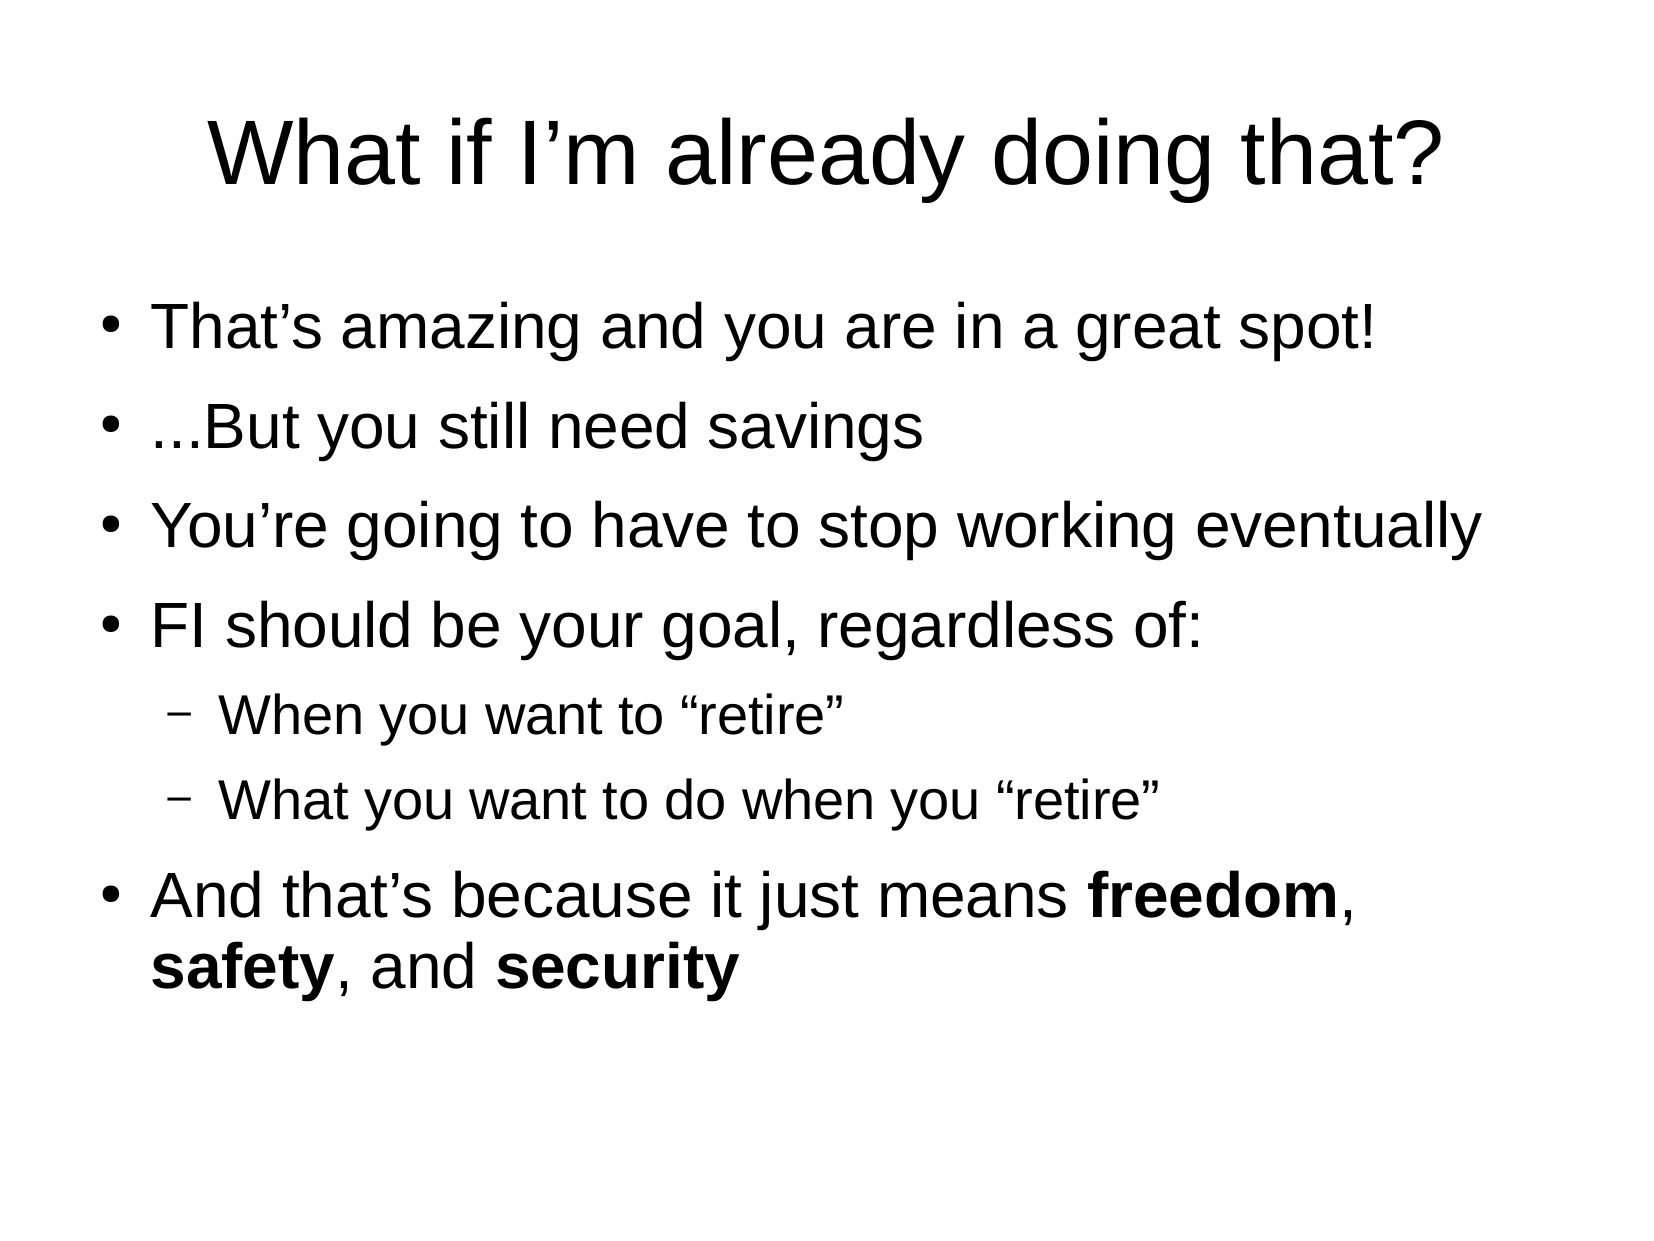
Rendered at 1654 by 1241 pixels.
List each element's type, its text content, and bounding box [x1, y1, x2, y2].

list That’s amazing and you are in a great spot! ...But you still need savings You’re going to have to stop working eventually FI should be your goal, regardless of: When you want to “retire” What you want to do when you “retire” And that’s because it just means freedom, safety, and security [82, 290, 1571, 1010]
title What if I’m already doing that? [82, 49, 1571, 257]
